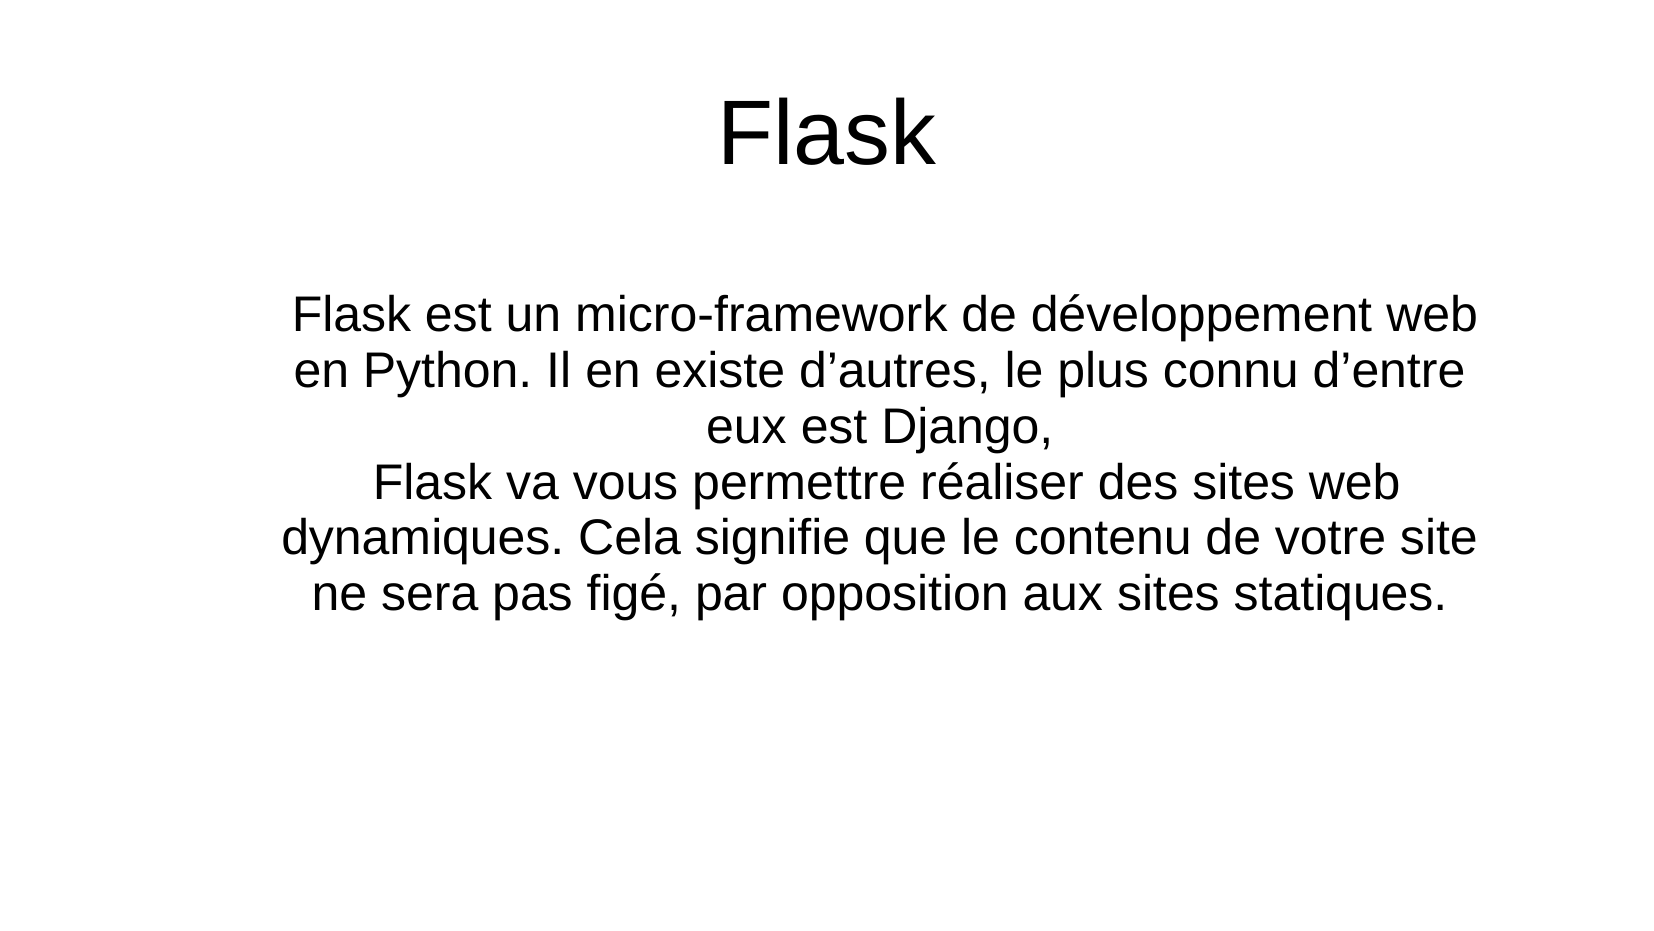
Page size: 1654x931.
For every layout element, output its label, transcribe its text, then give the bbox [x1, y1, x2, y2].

title Flask [82, 54, 1571, 211]
text_box Flask est un micro-framework de développement web en Python. Il en existe d’autres, le plus connu d’entre eux est Django, Flask va vous permettre réaliser des sites web dynamiques. Cela signifie que le contenu de votre site ne sera pas figé, par opposition aux sites statiques. [236, 187, 1524, 721]
